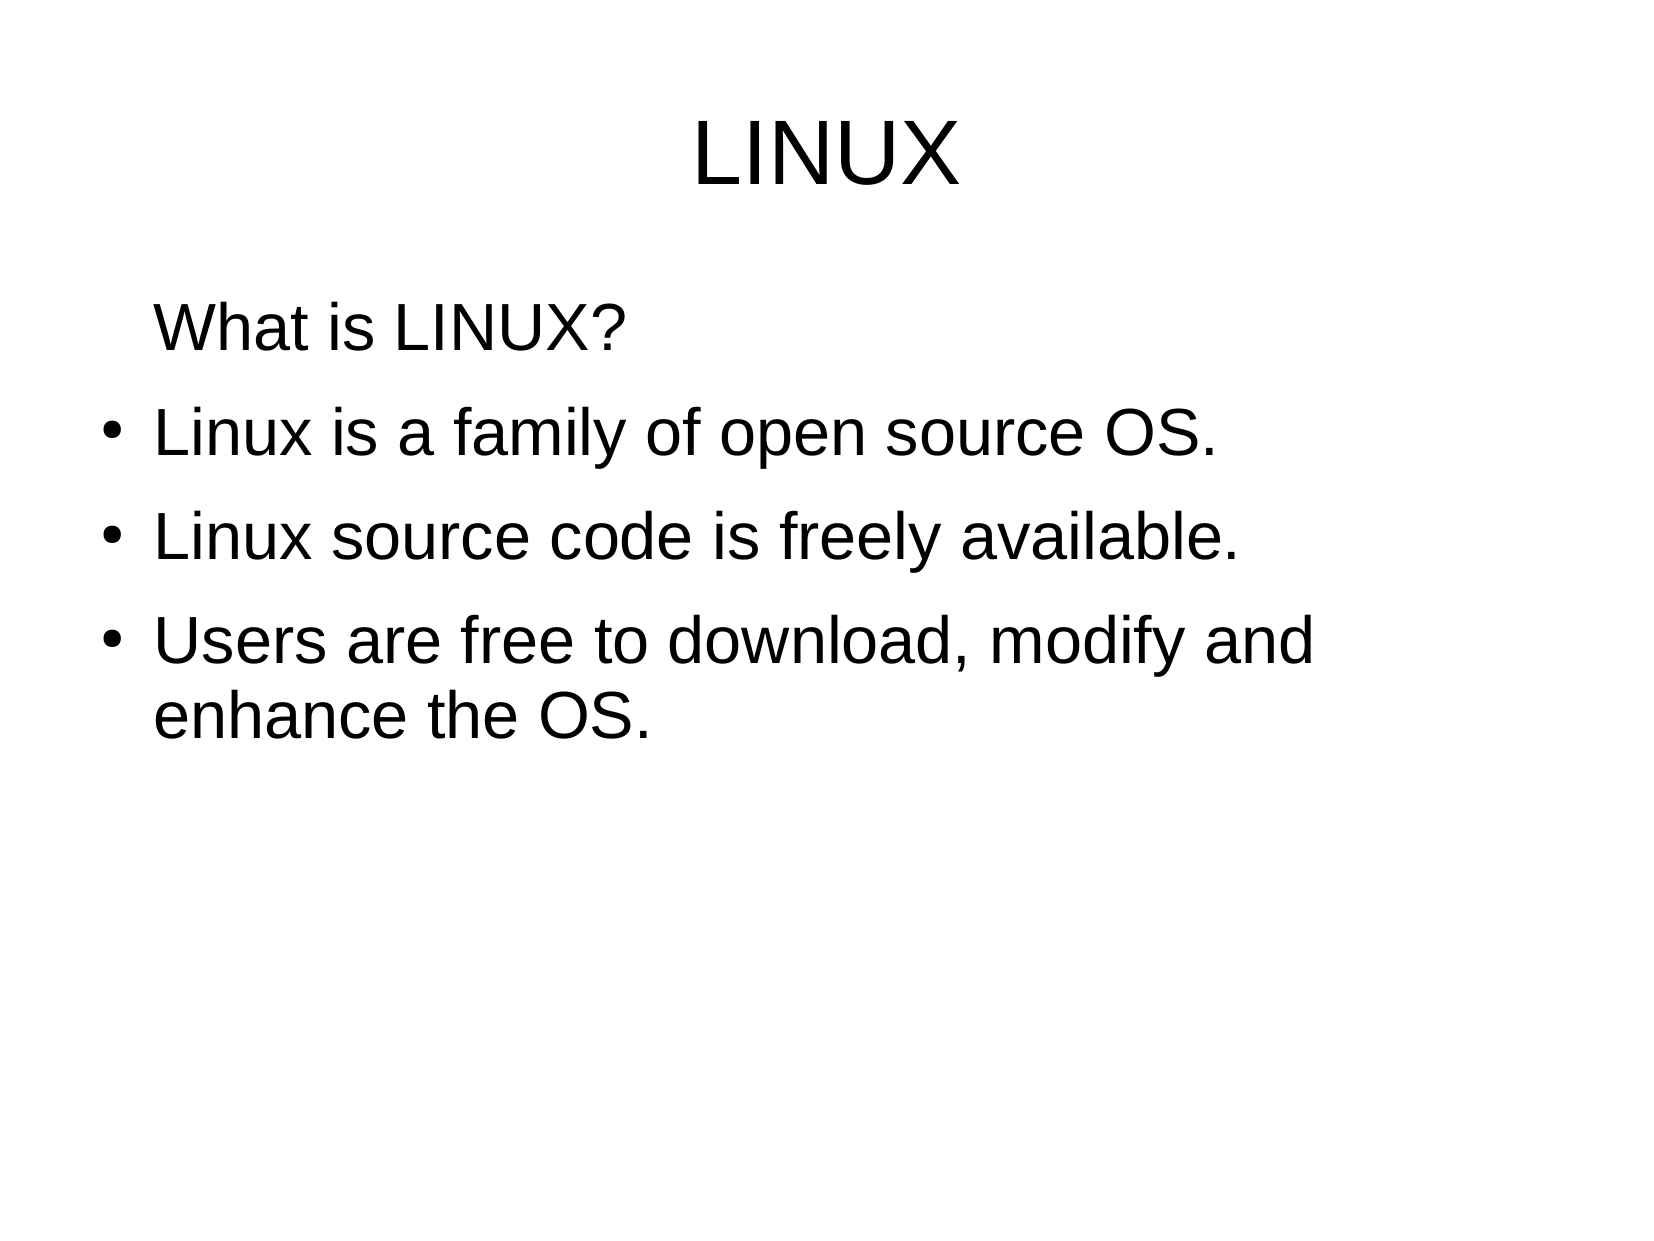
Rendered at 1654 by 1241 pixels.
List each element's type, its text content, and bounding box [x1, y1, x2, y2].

list What is LINUX? Linux is a family of open source OS. Linux source code is freely available. Users are free to download, modify and enhance the OS. [82, 290, 1571, 1010]
title LINUX [82, 49, 1571, 257]
